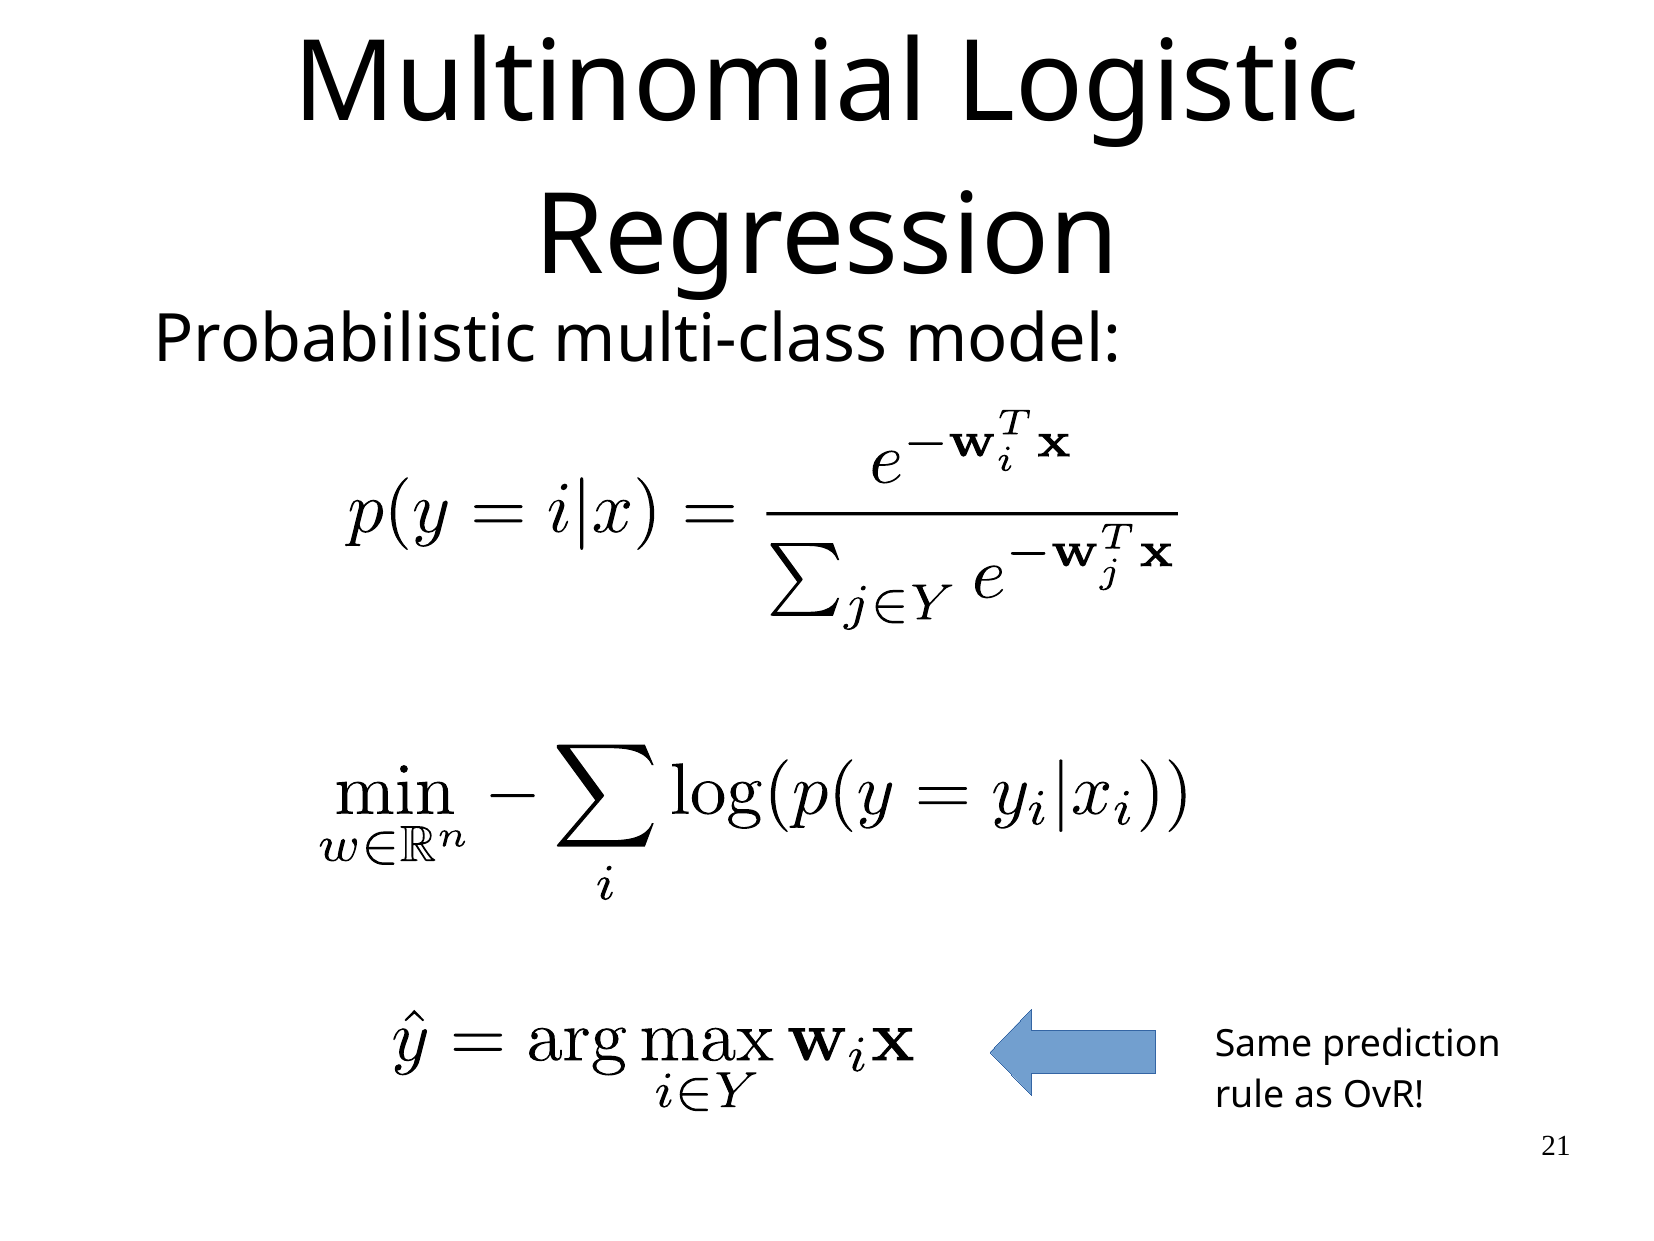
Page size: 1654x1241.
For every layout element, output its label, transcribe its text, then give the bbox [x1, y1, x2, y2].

title Multinomial Logistic Regression [82, 49, 1571, 257]
text_box Same prediction rule as OvR! [1200, 1009, 1546, 1100]
text_box [391, 1009, 916, 1112]
text_box [317, 737, 1193, 901]
text_box [990, 1009, 1156, 1096]
list Probabilistic multi-class model: [82, 290, 1571, 1010]
text_box [345, 409, 1178, 631]
